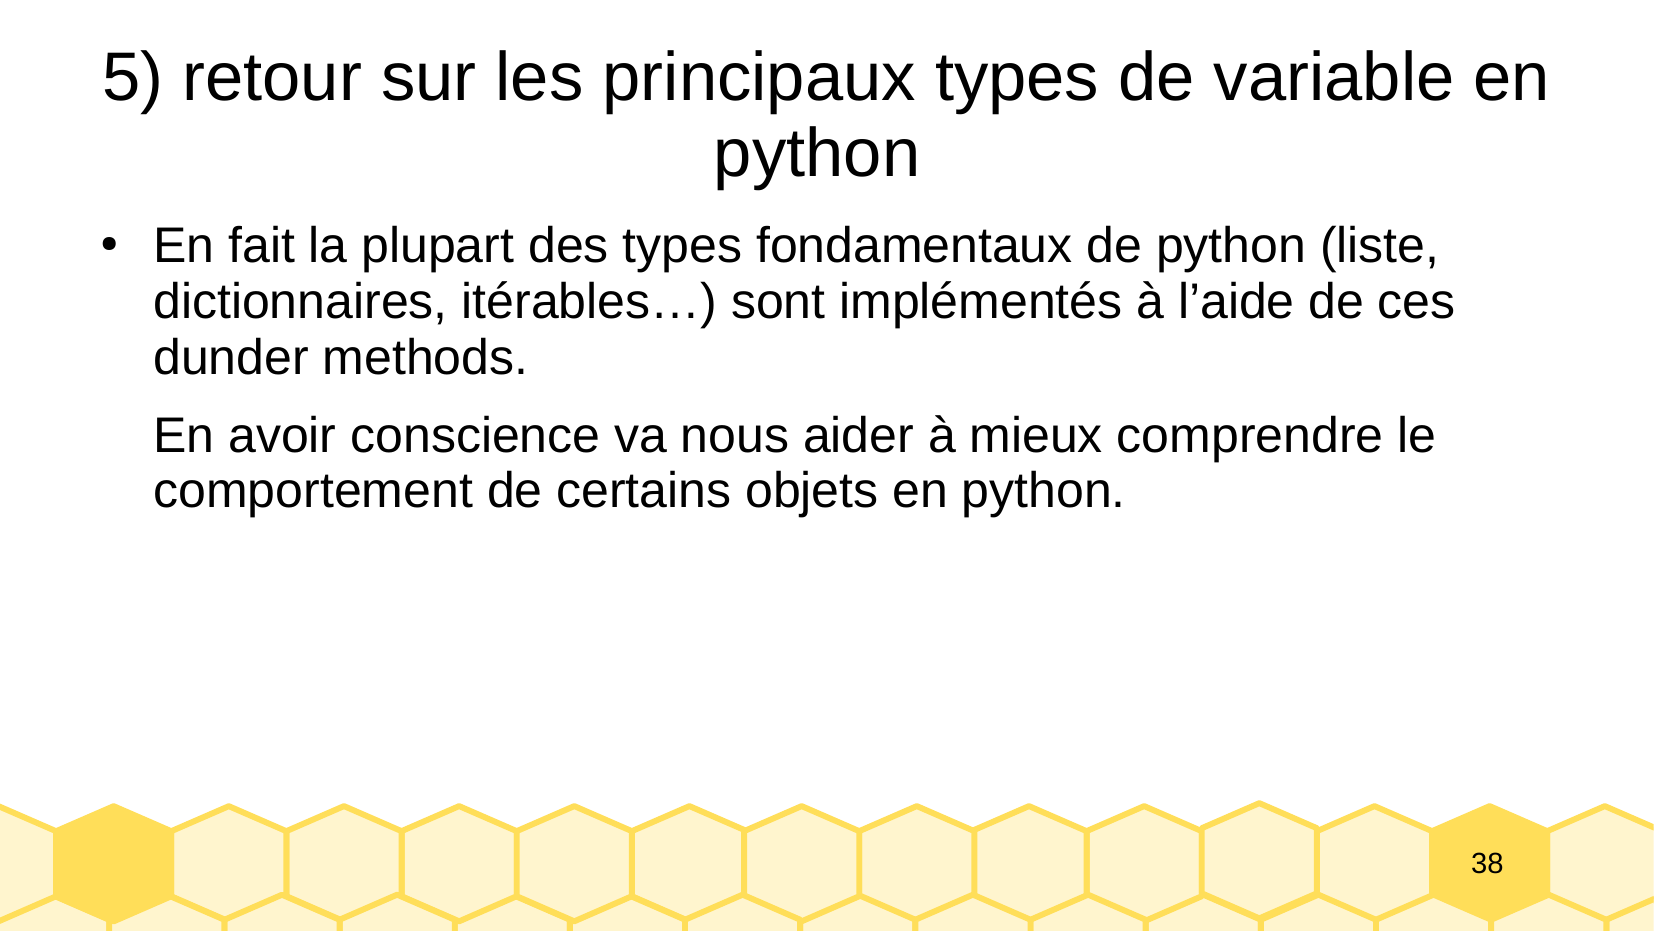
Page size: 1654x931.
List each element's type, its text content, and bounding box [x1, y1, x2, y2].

title 5) retour sur les principaux types de variable en python [82, 37, 1571, 193]
list En fait la plupart des types fondamentaux de python (liste, dictionnaires, itérables…) sont implémentés à l’aide de ces dunder methods. En avoir conscience va nous aider à mieux comprendre le comportement de certains objets en python. [82, 217, 1571, 758]
